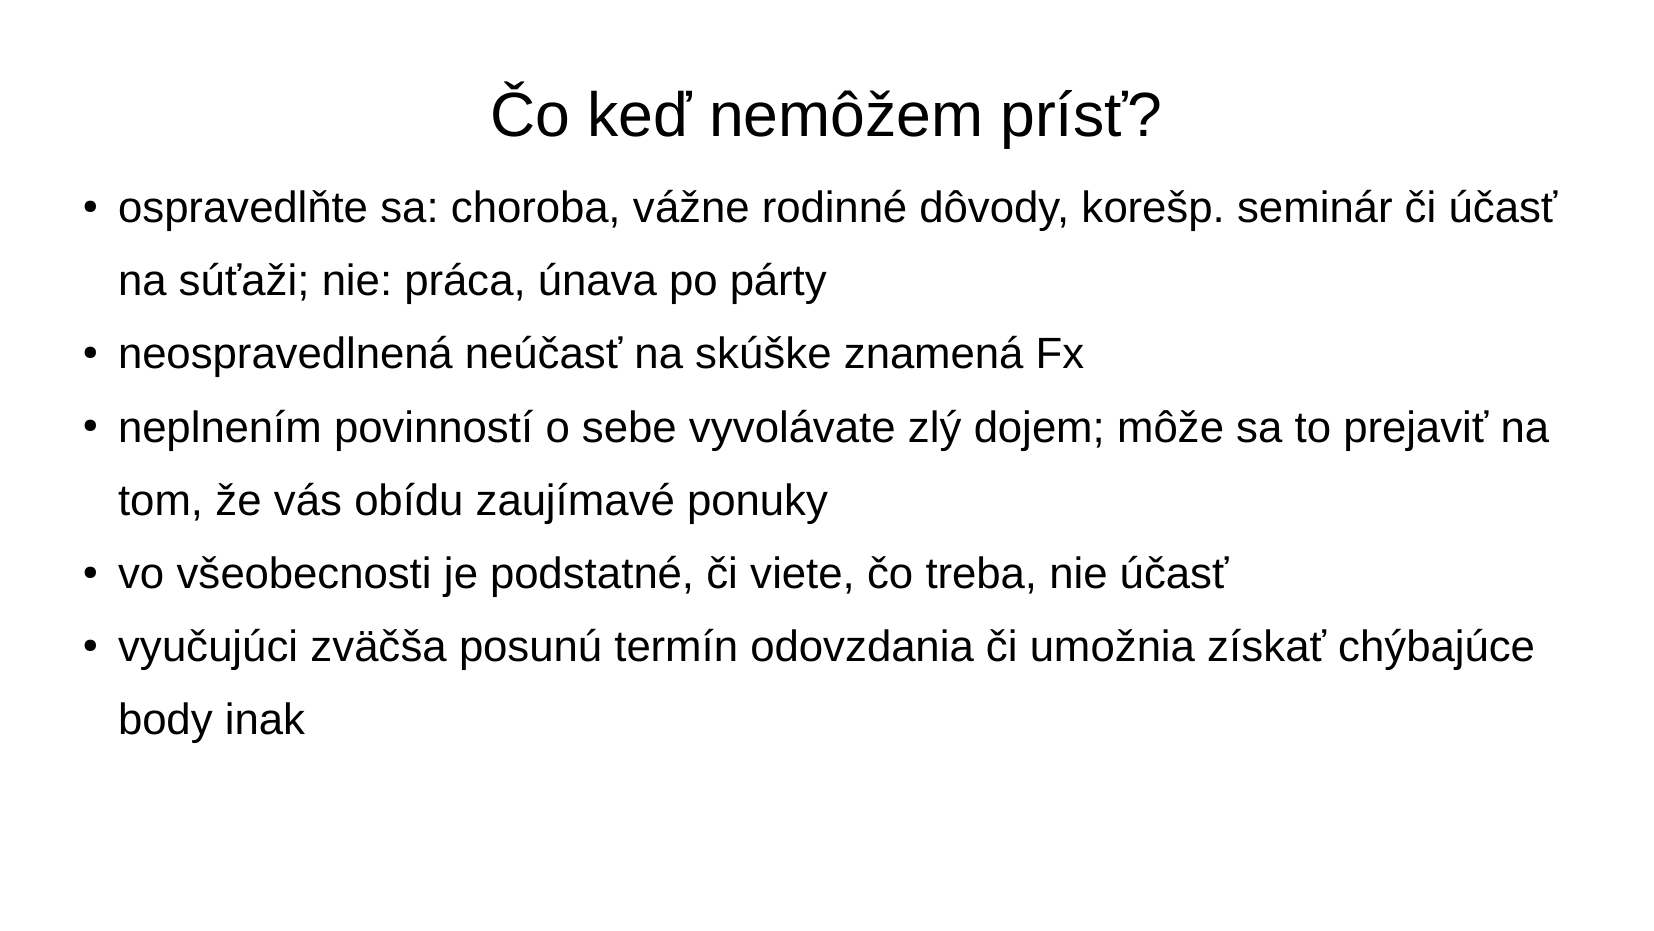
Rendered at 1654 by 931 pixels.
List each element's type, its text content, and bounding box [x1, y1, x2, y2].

title Čo keď nemôžem prísť? [82, 37, 1571, 193]
subtitle ospravedlňte sa: choroba, vážne rodinné dôvody, korešp. seminár či účasť na súťaži; nie: práca, únava po párty neospravedlnená neúčasť na skúške znamená Fx neplnením povinností o sebe vyvolávate zlý dojem; môže sa to prejaviť na tom, že vás obídu zaujímavé ponuky vo všeobecnosti je podstatné, či viete, čo treba, nie účasť vyučujúci zväčša posunú termín odovzdania či umožnia získať chýbajúce body inak [82, 193, 1571, 818]
